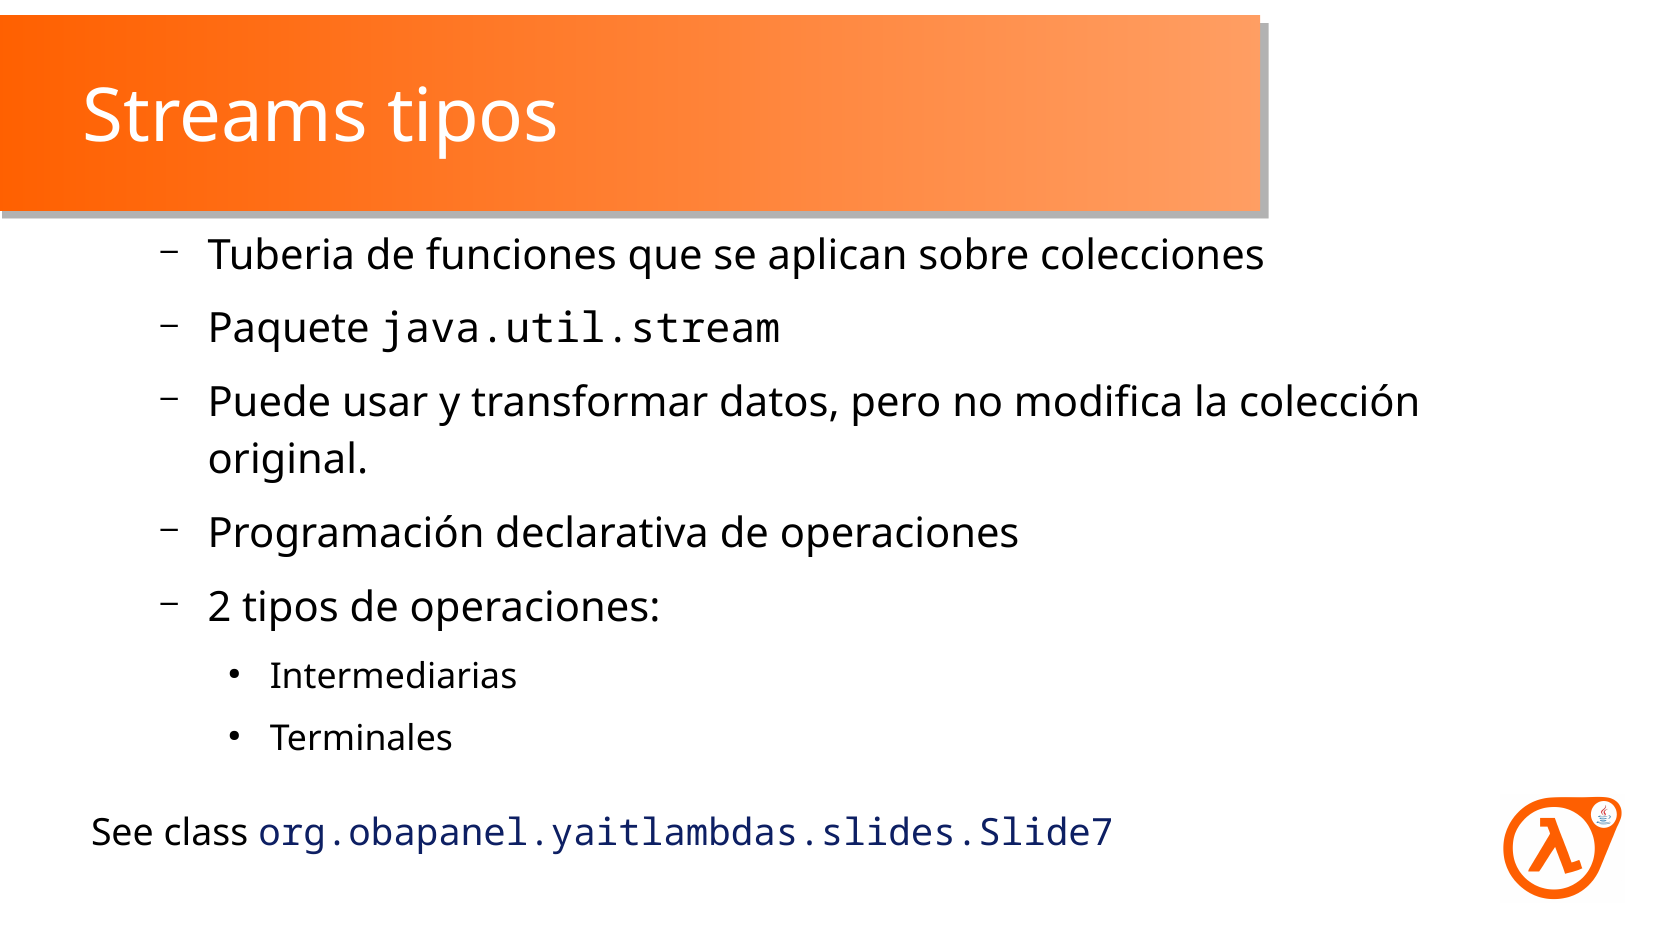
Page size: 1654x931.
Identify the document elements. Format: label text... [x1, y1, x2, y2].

title Streams tipos [82, 35, 1235, 189]
list Tuberia de funciones que se aplican sobre colecciones Paquete java.util.stream Puede usar y transformar datos, pero no modifica la colección original. Programación declarativa de operaciones 2 tipos de operaciones: Intermediarias Terminales [82, 224, 1571, 764]
text_box See class org.obapanel.yaitlambdas.slides.Slide7 [76, 798, 1111, 856]
picture [1500, 794, 1625, 903]
